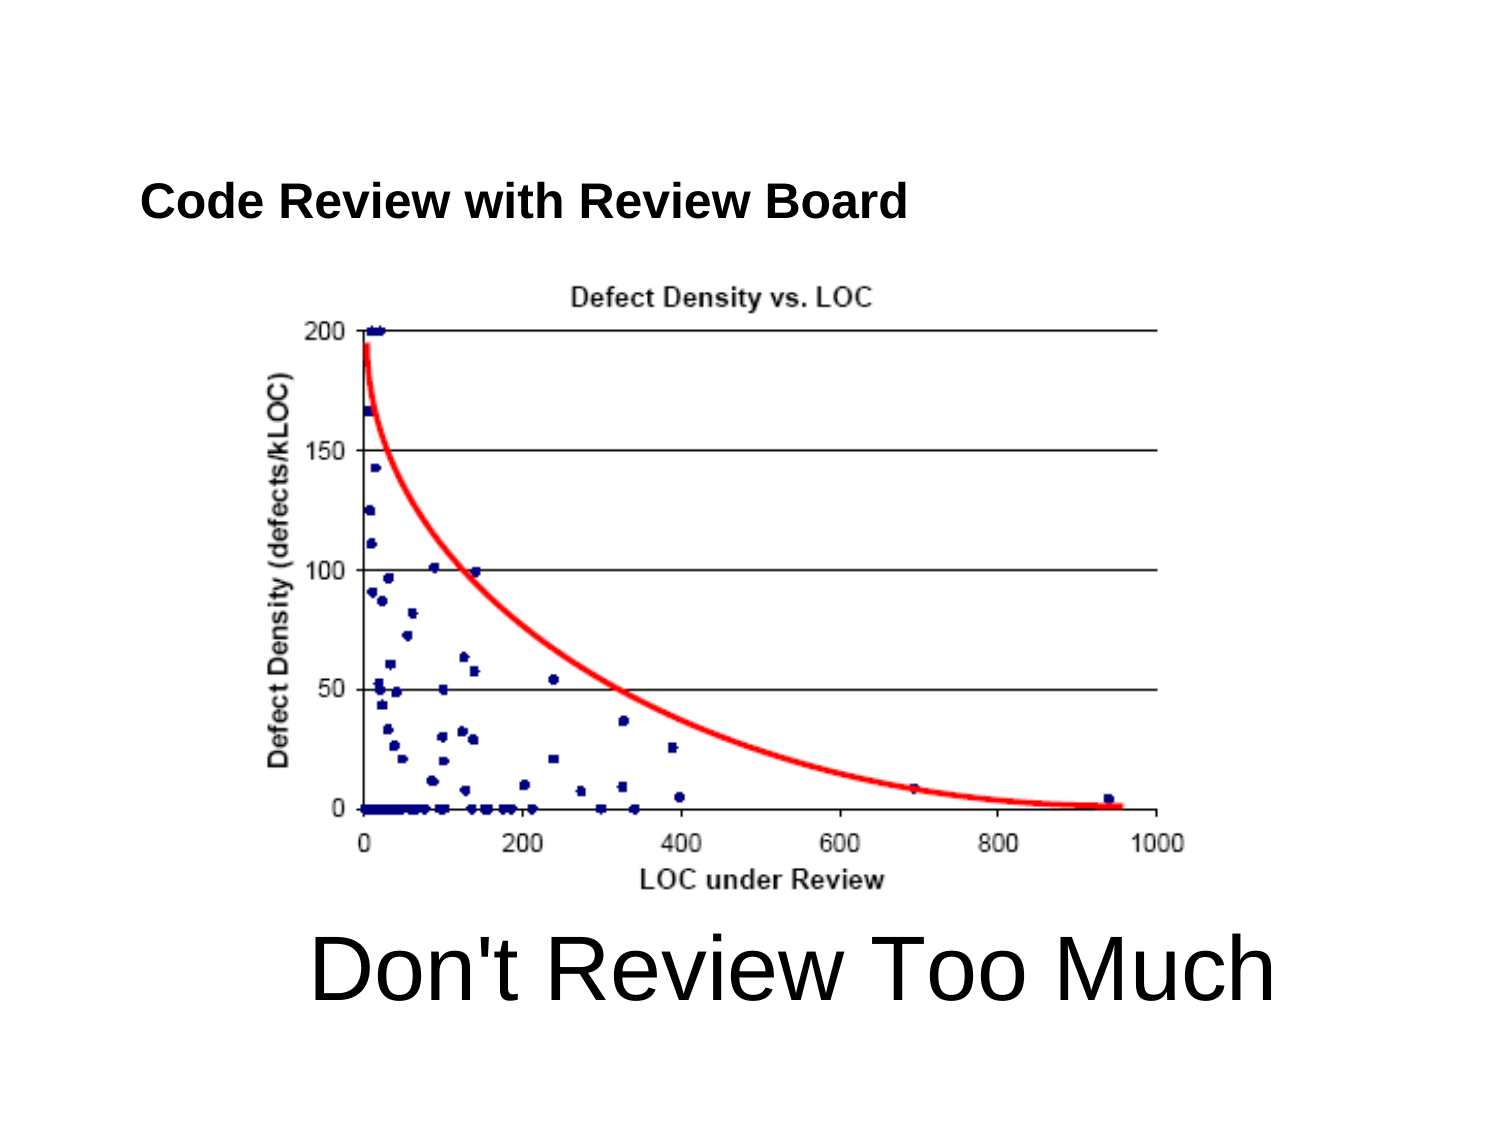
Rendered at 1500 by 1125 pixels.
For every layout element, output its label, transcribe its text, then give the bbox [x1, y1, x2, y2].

title Code Review with Review Board [125, 135, 1388, 263]
title Don't Review Too Much [162, 337, 1426, 1041]
picture [262, 263, 1189, 337]
